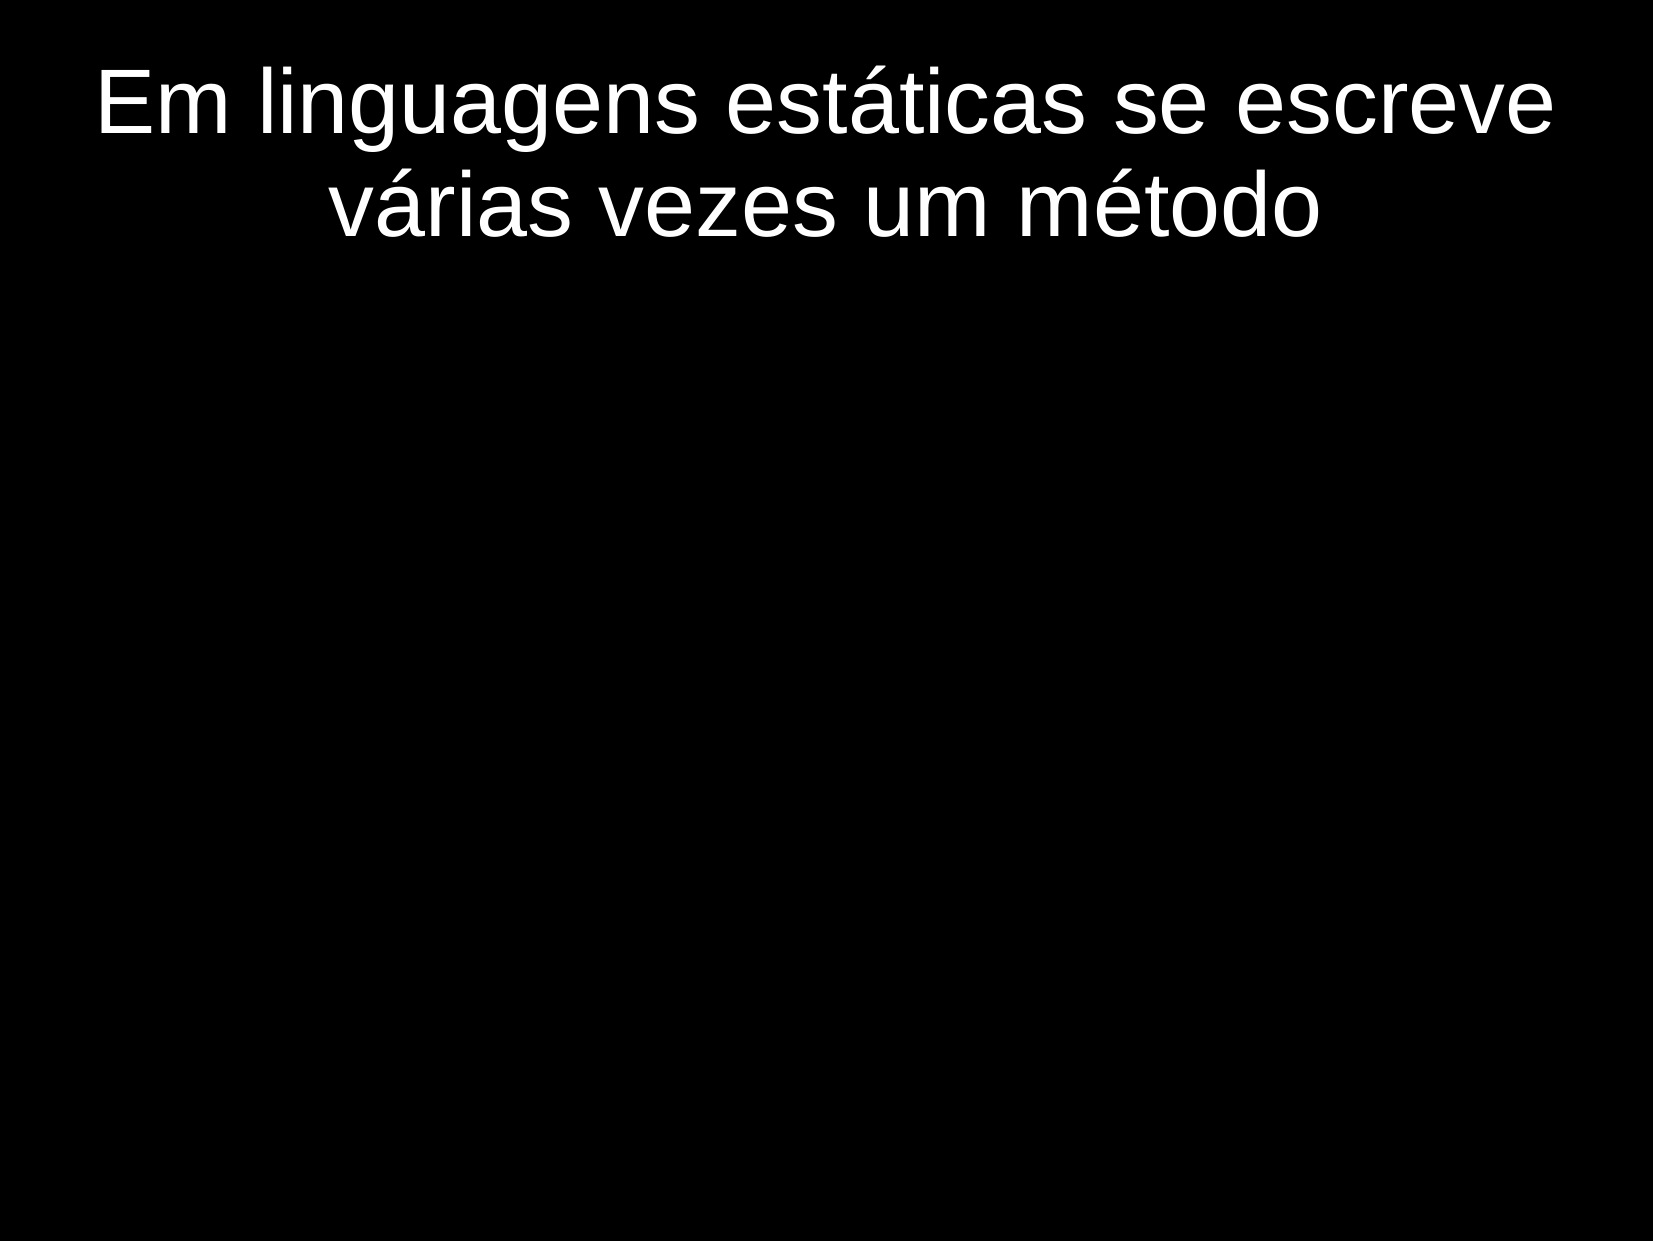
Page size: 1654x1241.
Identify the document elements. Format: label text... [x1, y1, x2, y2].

title Em linguagens estáticas se escreve várias vezes um método [82, 50, 1571, 256]
